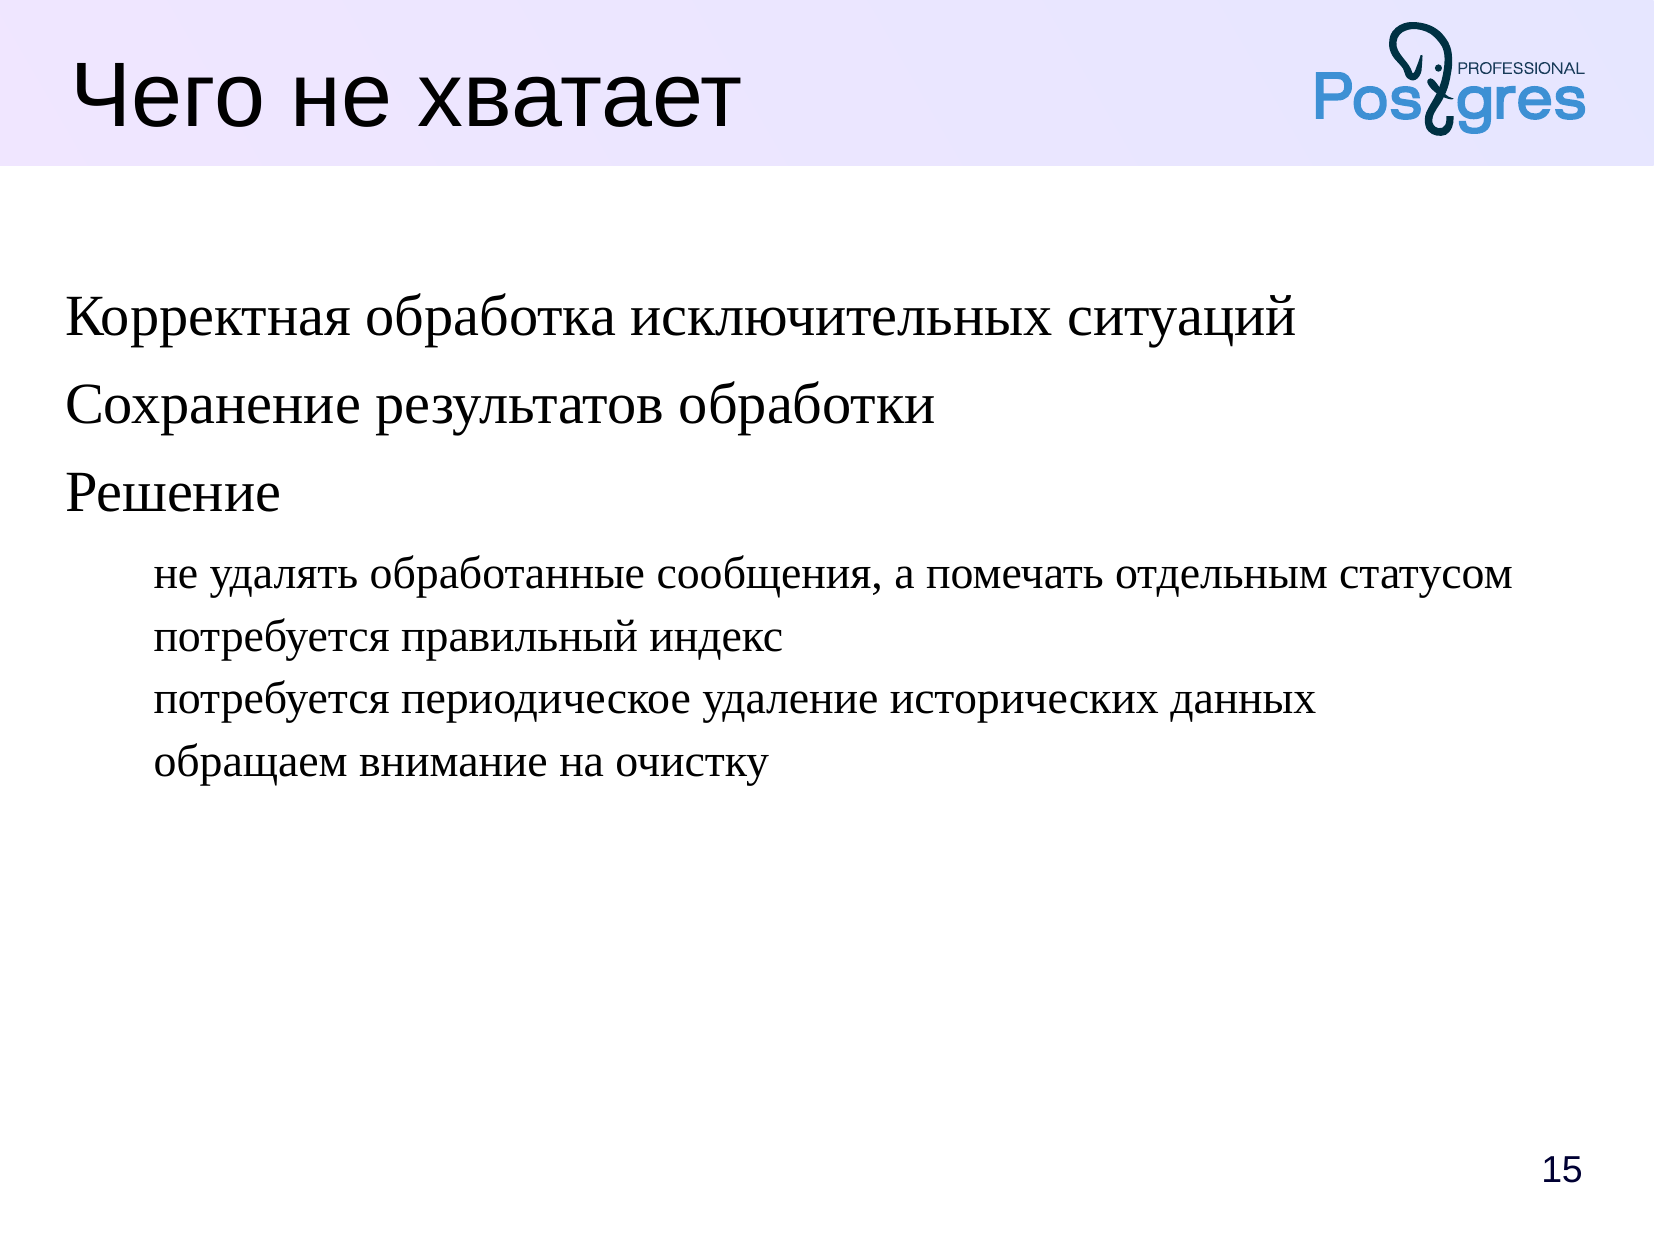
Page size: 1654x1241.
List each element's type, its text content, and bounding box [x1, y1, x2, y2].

list Корректная обработка исключительных ситуаций Сохранение результатов обработки Решение не удалять обработанные сообщения, а помечать отдельным статусом потребуется правильный индекс потребуется периодическое удаление исторических данных обращаем внимание на очистку [64, 283, 1577, 1141]
title Чего не хватает [70, 43, 1241, 147]
